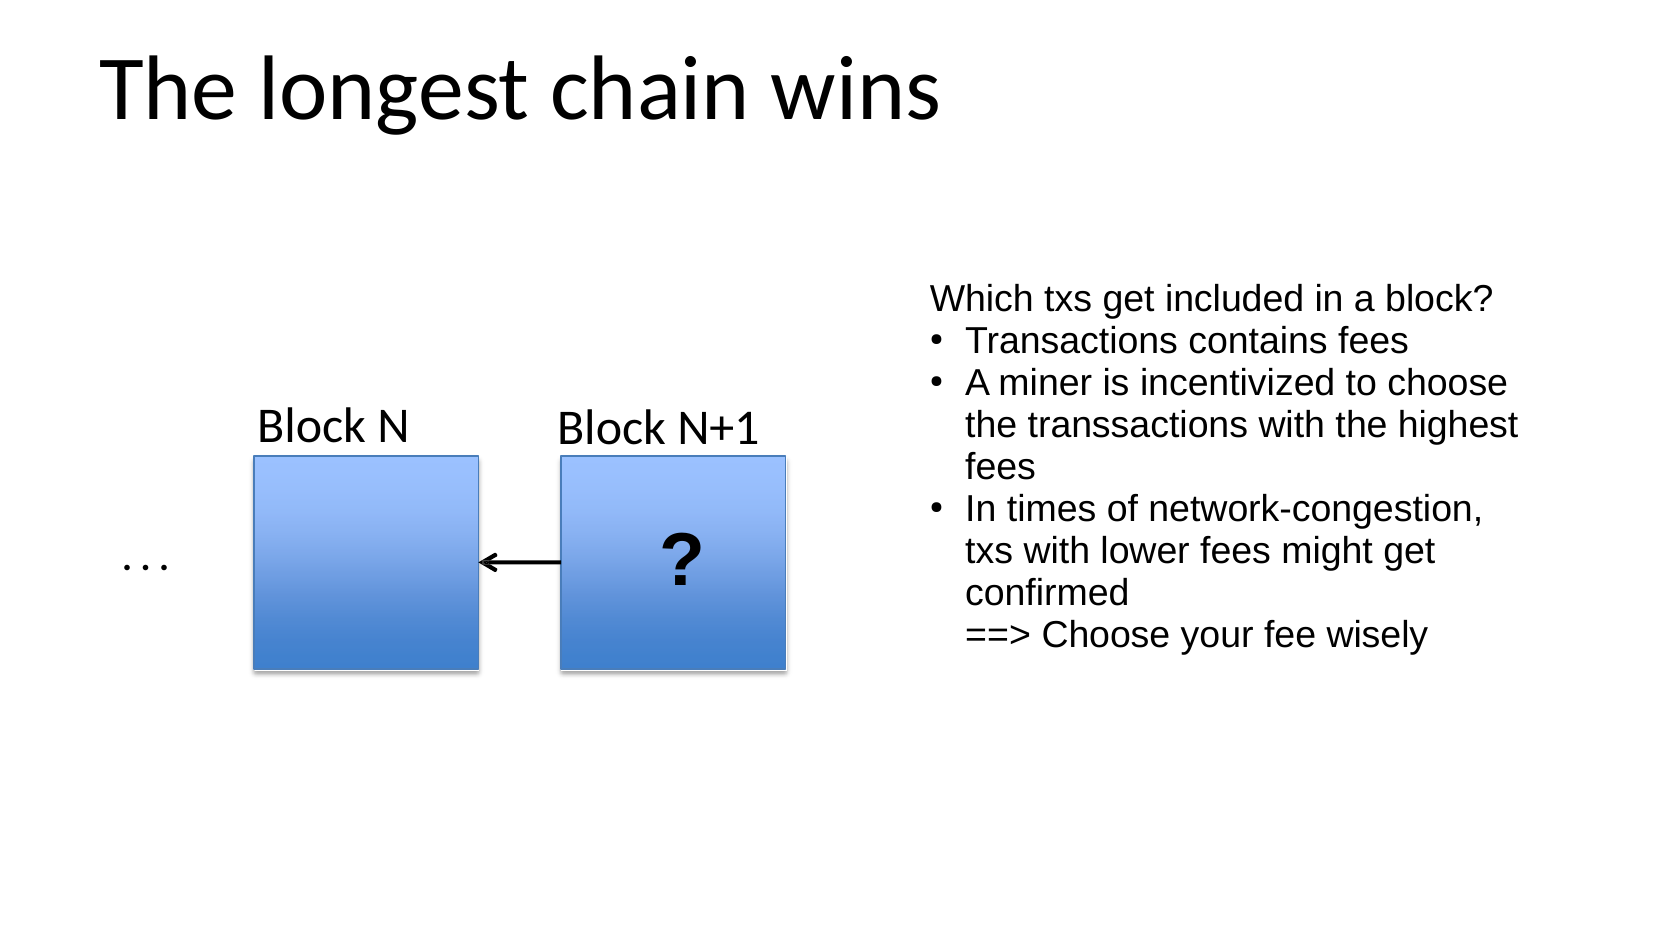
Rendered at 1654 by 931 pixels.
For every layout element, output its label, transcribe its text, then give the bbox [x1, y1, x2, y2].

text_box Block N+1 [555, 394, 820, 455]
text_box [246, 452, 794, 681]
text_box Which txs get included in a block? Transactions contains fees A miner is incentivized to choose the transsactions with the highest fees In times of network-congestion, txs with lower fees might get confirmed ==> Choose your fee wisely [915, 270, 1546, 663]
text_box ? [644, 510, 721, 609]
text_box Block N [254, 392, 498, 453]
title The longest chain wins [99, 27, 1555, 193]
text_box . . . [120, 532, 224, 578]
